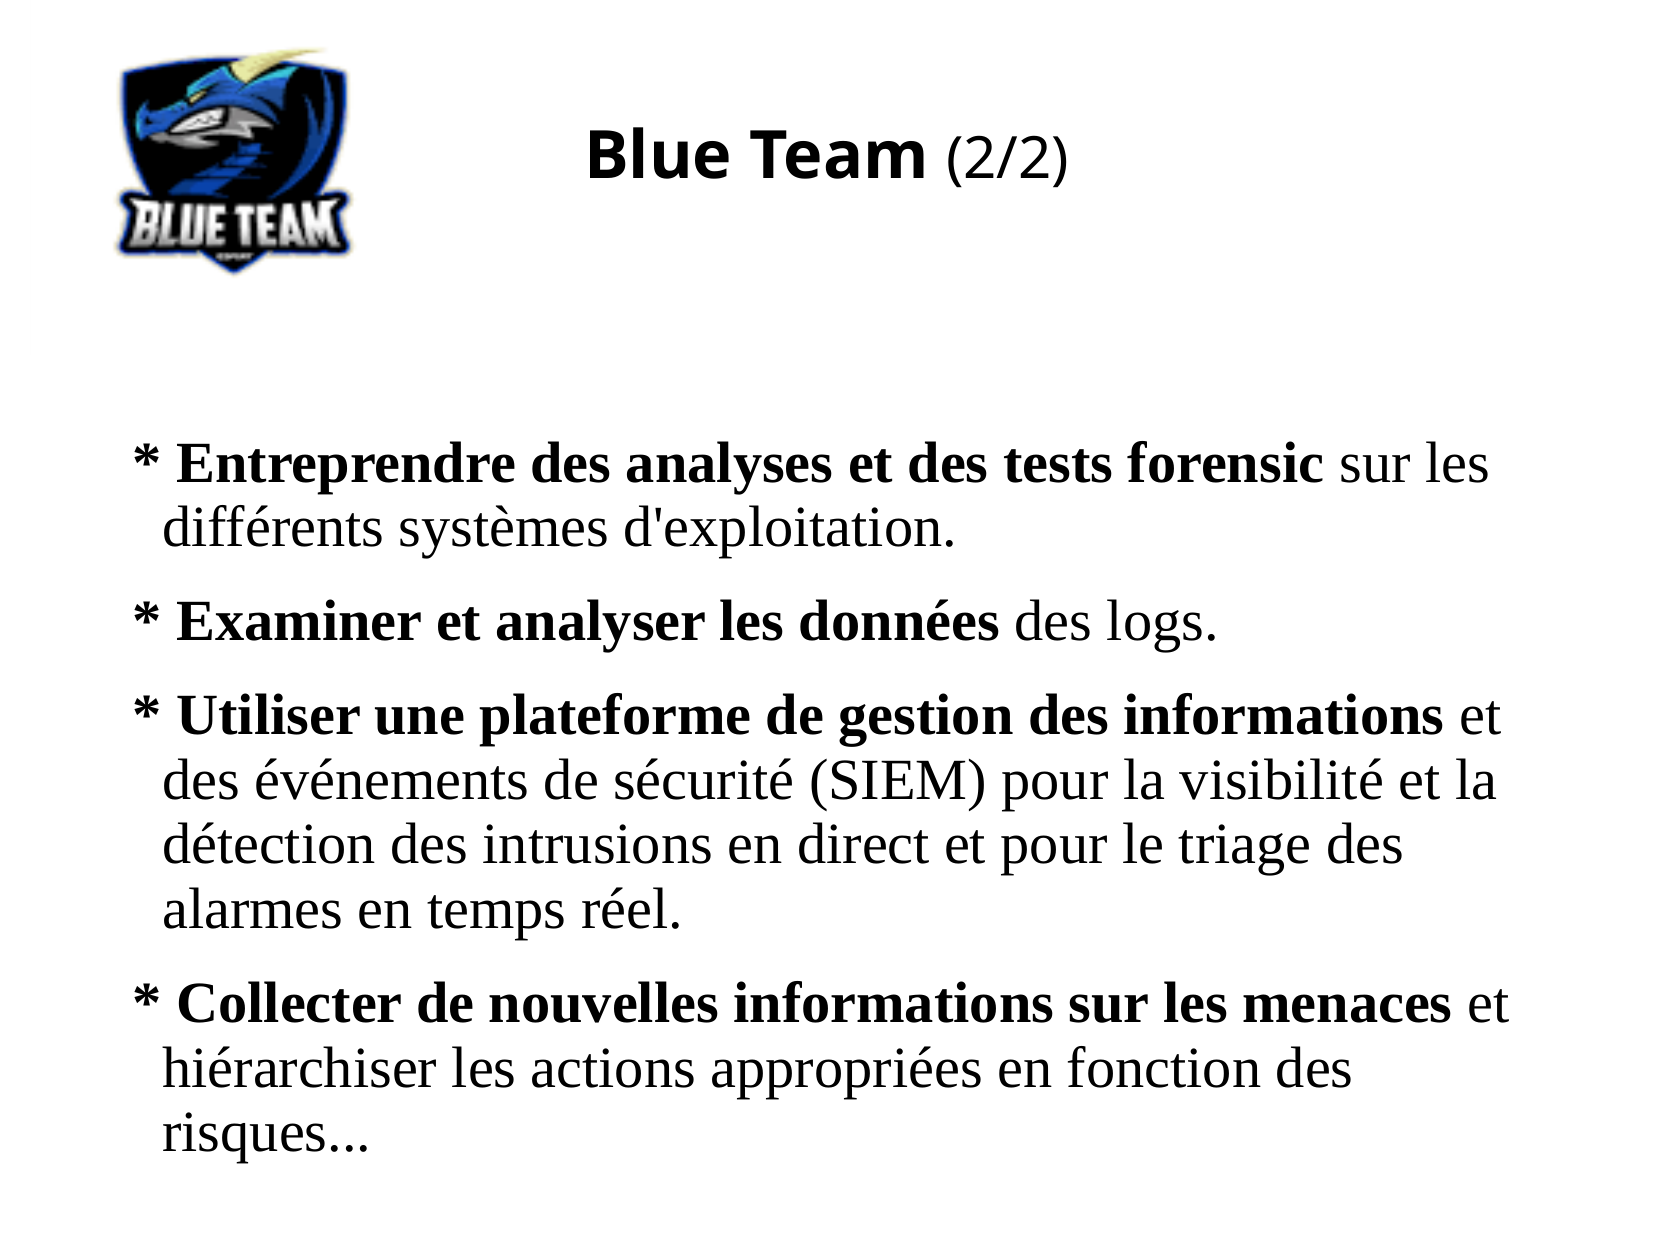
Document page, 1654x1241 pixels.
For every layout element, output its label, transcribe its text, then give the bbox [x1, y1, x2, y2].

list * Entreprendre des analyses et des tests forensic sur les différents systèmes d'exploitation.‍ * Examiner et analyser les données des logs. * Utiliser une plateforme de gestion des informations et des événements de sécurité (SIEM) pour la visibilité et la détection des intrusions en direct et pour le triage des alarmes en temps réel. * Collecter de nouvelles informations sur les menaces et hiérarchiser les actions appropriées en fonction des risques... [88, 354, 1577, 1182]
title Blue Team (2/2) [443, 49, 1571, 257]
picture [29, 0, 443, 355]
